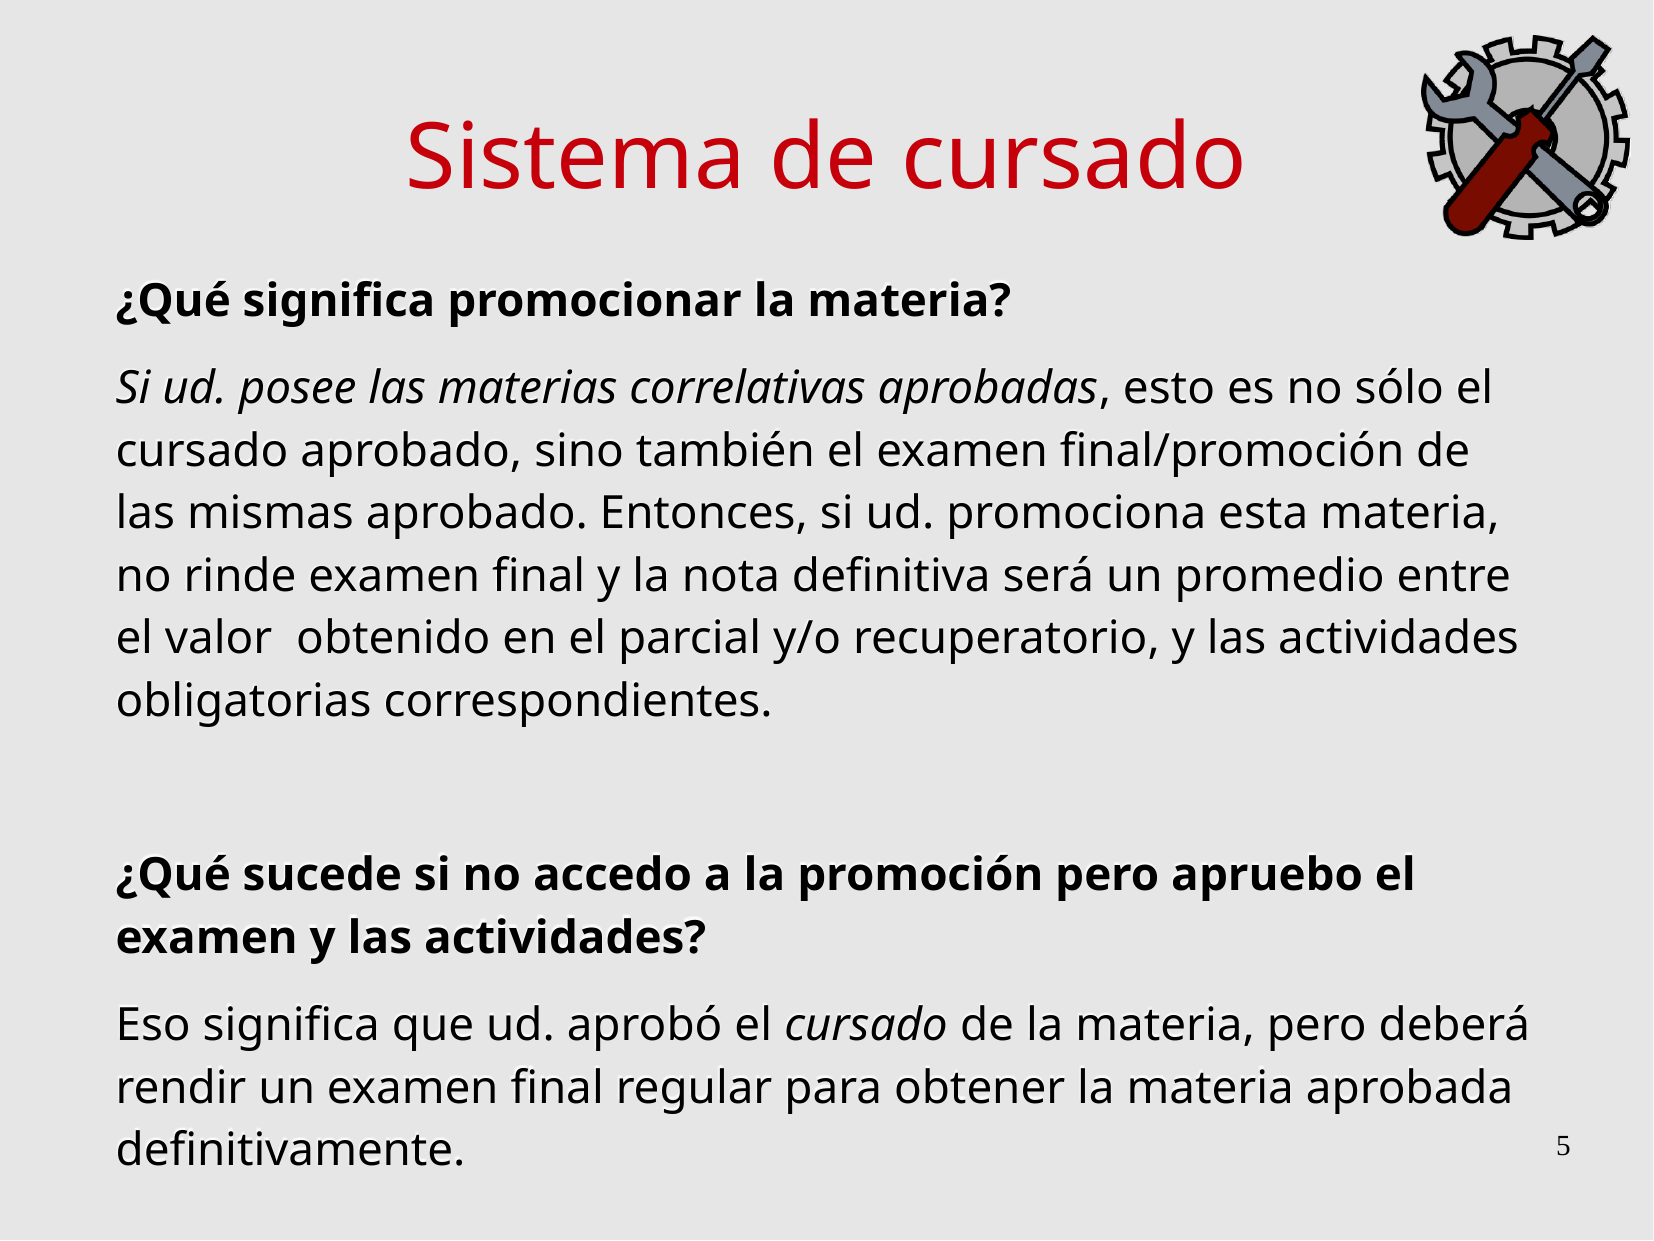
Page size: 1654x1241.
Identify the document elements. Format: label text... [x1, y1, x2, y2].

text_box ¿Qué significa promocionar la materia? Si ud. posee las materias correlativas aprobadas, esto es no sólo el cursado aprobado, sino también el examen final/promoción de las mismas aprobado. Entonces, si ud. promociona esta materia, no rinde examen final y la nota definitiva será un promedio entre el valor obtenido en el parcial y/o recuperatorio, y las actividades obligatorias correspondientes. ¿Qué sucede si no accedo a la promoción pero apruebo el examen y las actividades? Eso significa que ud. aprobó el cursado de la materia, pero deberá rendir un examen final regular para obtener la materia aprobada definitivamente. [100, 259, 1553, 1031]
title Sistema de cursado [82, 102, 1421, 204]
picture [1421, 35, 1630, 240]
